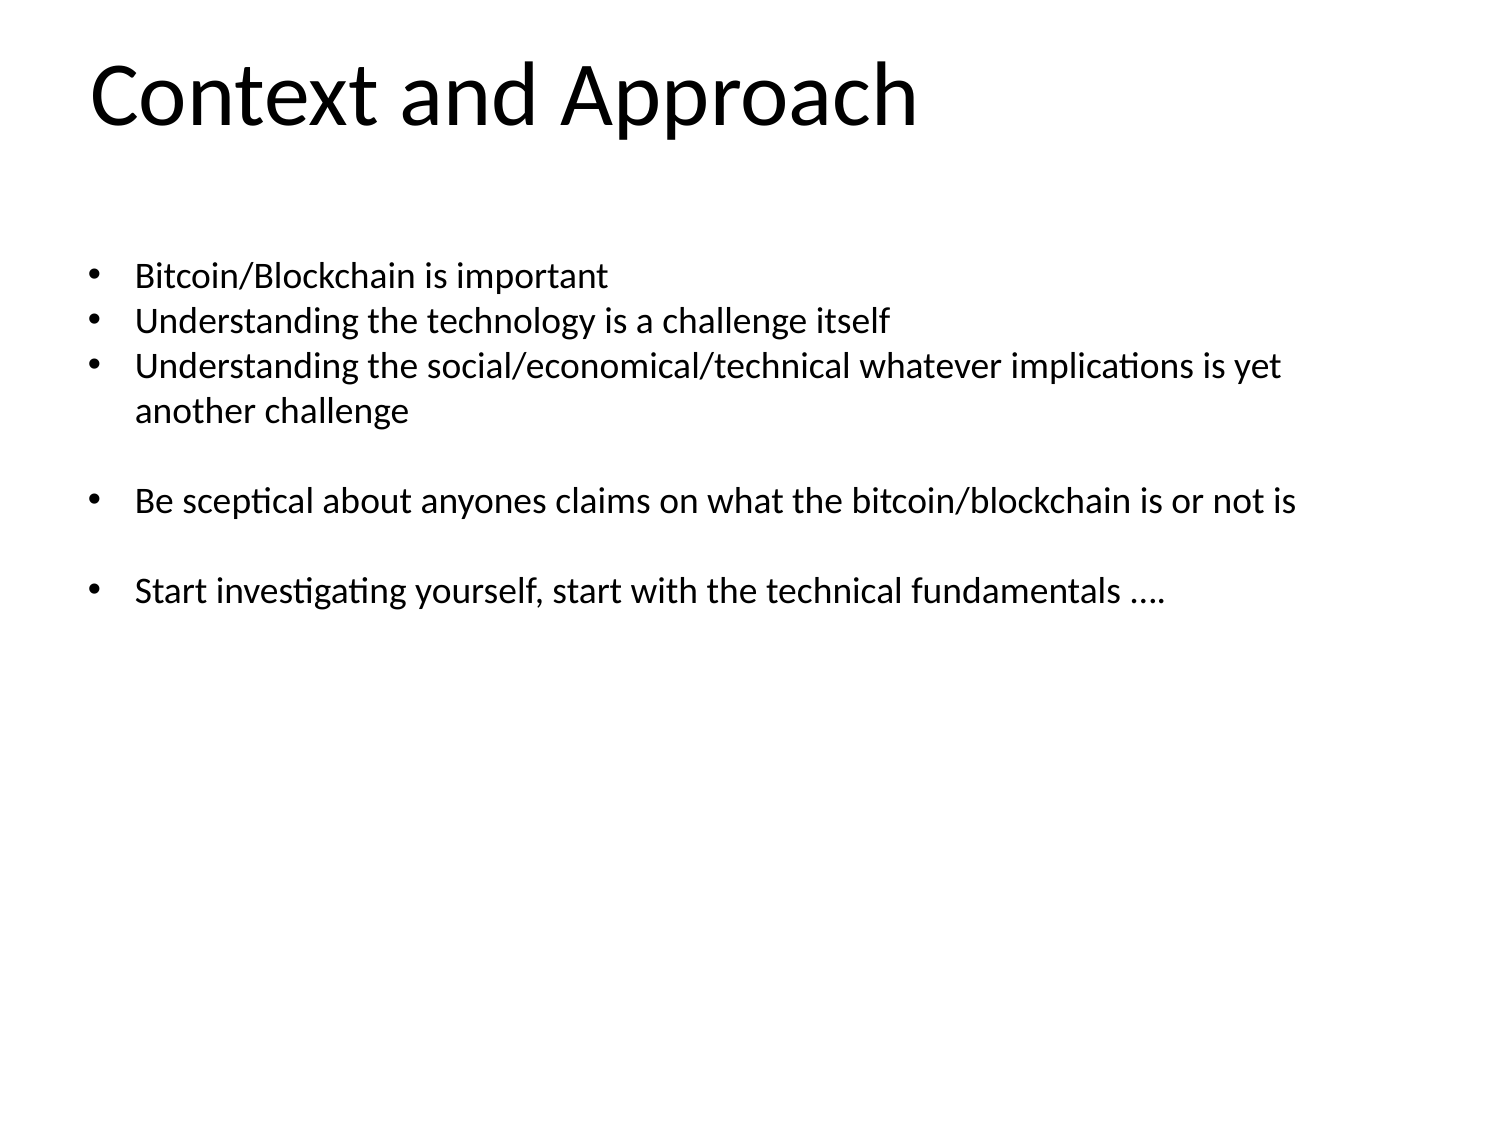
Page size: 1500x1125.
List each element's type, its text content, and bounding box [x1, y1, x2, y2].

title Context and Approach [90, 33, 1410, 145]
list Bitcoin/Blockchain is important Understanding the technology is a challenge itself Understanding the social/economical/technical whatever implications is yet another challenge Be sceptical about anyones claims on what the bitcoin/blockchain is or not is Start investigating yourself, start with the technical fundamentals …. [87, 251, 1413, 615]
